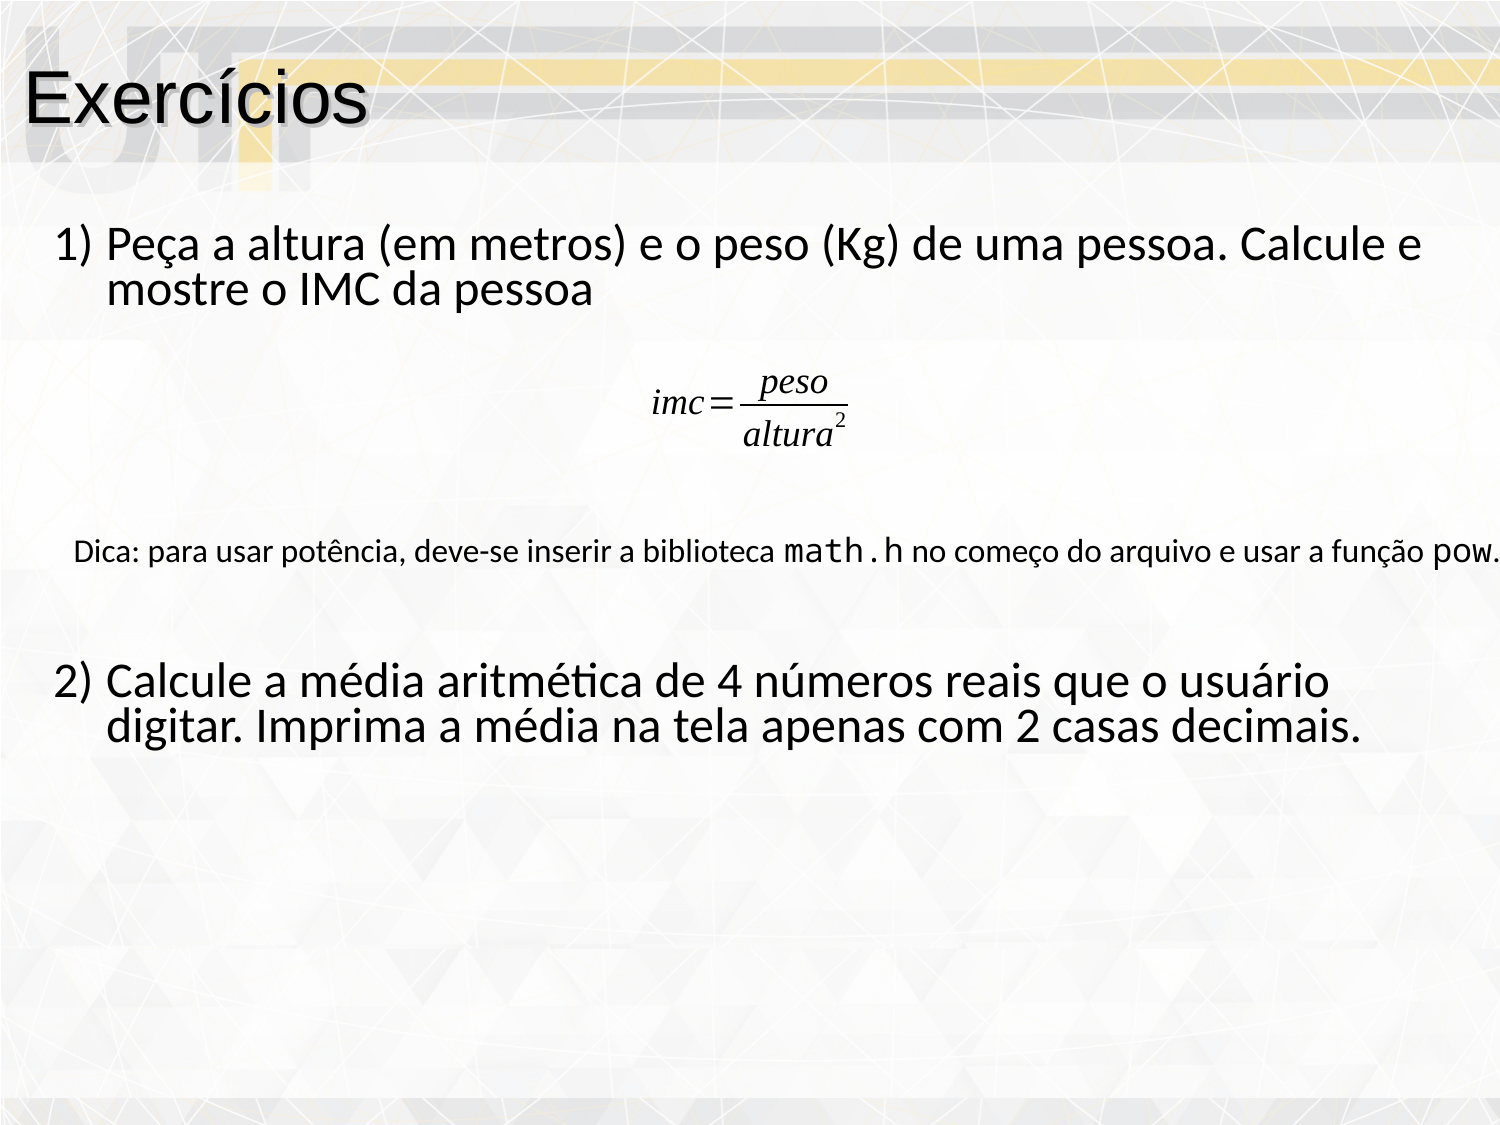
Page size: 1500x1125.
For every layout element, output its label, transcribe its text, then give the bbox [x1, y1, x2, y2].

title Exercícios [23, 18, 1489, 178]
chart [644, 360, 856, 454]
list Peça a altura (em metros) e o peso (Kg) de uma pessoa. Calcule e mostre o IMC da pessoa Calcule a média aritmética de 4 números reais que o usuário digitar. Imprima a média na tela apenas com 2 casas decimais. [35, 224, 1477, 1087]
text_box Dica: para usar potência, deve-se inserir a biblioteca math.h no começo do arquivo e usar a função pow. [58, 519, 1500, 568]
